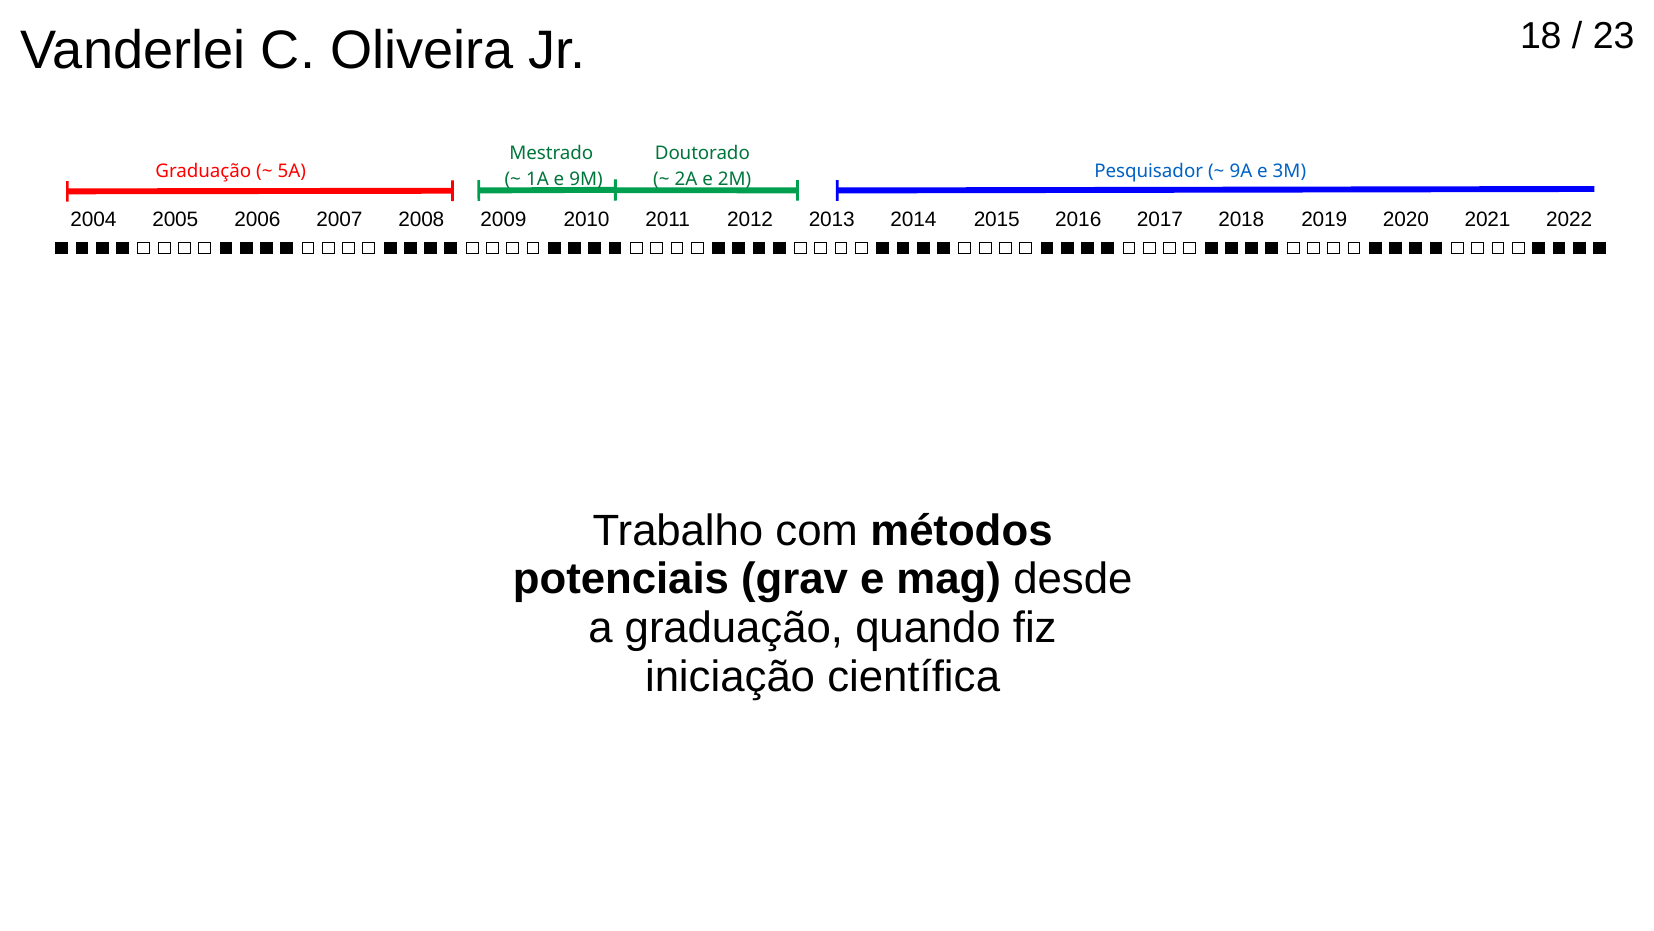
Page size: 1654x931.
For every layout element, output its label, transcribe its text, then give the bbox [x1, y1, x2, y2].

text_box [506, 242, 519, 254]
text_box [1123, 242, 1135, 254]
text_box [876, 242, 889, 254]
text_box [96, 242, 109, 254]
text_box [1101, 242, 1114, 254]
text_box [958, 242, 971, 254]
text_box [1451, 242, 1464, 254]
text_box [1573, 242, 1586, 254]
text_box [404, 242, 417, 254]
text_box [917, 242, 930, 254]
text_box [1409, 242, 1422, 254]
text_box [650, 242, 663, 254]
text_box Trabalho com métodos potenciais (grav e mag) desde a graduação, quando fiz iniciação científica [498, 498, 1156, 709]
text_box [630, 242, 643, 254]
text_box 2021 [1449, 200, 1526, 239]
text_box [1532, 242, 1545, 254]
text_box [198, 242, 211, 254]
text_box [814, 242, 827, 254]
text_box [1183, 242, 1196, 254]
text_box [55, 242, 68, 254]
text_box [794, 242, 807, 254]
text_box [137, 242, 150, 254]
text_box 2006 [219, 200, 296, 239]
text_box [1327, 242, 1340, 254]
text_box [1225, 242, 1238, 254]
text_box [240, 242, 253, 254]
text_box Doutorado (~ 2A e 2M) [638, 132, 813, 189]
text_box [280, 242, 293, 254]
text_box 2012 [712, 200, 788, 239]
text_box [732, 242, 745, 254]
text_box Pesquisador (~ 9A e 3M) [1079, 150, 1336, 188]
text_box [1019, 242, 1032, 254]
text_box 2022 [1531, 200, 1608, 239]
text_box 2020 [1368, 200, 1444, 239]
text_box 2009 [465, 200, 542, 239]
text_box 2015 [958, 200, 1035, 239]
text_box [1471, 242, 1484, 254]
text_box [158, 242, 171, 254]
text_box Graduação (~ 5A) [140, 150, 326, 188]
text_box <number> / 23 [1375, 0, 1654, 71]
text_box [1553, 242, 1565, 254]
text_box 2013 [793, 200, 870, 239]
text_box [444, 242, 457, 254]
text_box [773, 242, 786, 254]
text_box [937, 242, 950, 254]
text_box [979, 242, 992, 254]
text_box 2017 [1122, 200, 1198, 239]
text_box [178, 242, 191, 254]
text_box [588, 242, 601, 254]
text_box [1512, 242, 1525, 254]
text_box [712, 242, 725, 254]
text_box [691, 242, 704, 254]
text_box 2018 [1203, 200, 1280, 239]
text_box [568, 242, 581, 254]
text_box [1041, 242, 1053, 254]
text_box [897, 242, 909, 254]
text_box [342, 242, 355, 254]
text_box [116, 242, 129, 254]
text_box [1205, 242, 1218, 254]
text_box [424, 242, 437, 254]
text_box [362, 242, 375, 254]
text_box [76, 242, 88, 254]
text_box [1348, 242, 1360, 254]
text_box 2005 [137, 200, 214, 239]
text_box [1081, 242, 1094, 254]
text_box [1143, 242, 1156, 254]
text_box 2010 [548, 200, 625, 239]
text_box [609, 242, 621, 254]
text_box [671, 242, 683, 254]
text_box [1430, 242, 1442, 254]
text_box Mestrado (~ 1A e 9M) [489, 132, 621, 179]
text_box [1287, 242, 1300, 254]
text_box [1593, 242, 1606, 254]
text_box [527, 242, 539, 254]
text_box 2004 [55, 200, 132, 239]
text_box [835, 242, 847, 254]
text_box Vanderlei C. Oliveira Jr. [5, 11, 615, 89]
text_box [1265, 242, 1278, 254]
text_box [1492, 242, 1504, 254]
text_box 2016 [1040, 200, 1117, 239]
text_box [220, 242, 232, 254]
text_box 2008 [383, 200, 460, 239]
text_box 2007 [301, 200, 378, 239]
text_box [260, 242, 273, 254]
text_box [1061, 242, 1074, 254]
text_box 2014 [875, 200, 952, 239]
text_box 2011 [630, 200, 707, 239]
text_box [753, 242, 765, 254]
text_box [302, 242, 314, 254]
text_box [999, 242, 1012, 254]
text_box [548, 242, 561, 254]
text_box [1245, 242, 1258, 254]
text_box [1389, 242, 1402, 254]
text_box [466, 242, 479, 254]
text_box [486, 242, 499, 254]
text_box [1369, 242, 1382, 254]
text_box [1307, 242, 1320, 254]
text_box [322, 242, 335, 254]
text_box [1163, 242, 1176, 254]
text_box 2019 [1286, 200, 1363, 239]
text_box [384, 242, 397, 254]
text_box [855, 242, 868, 254]
